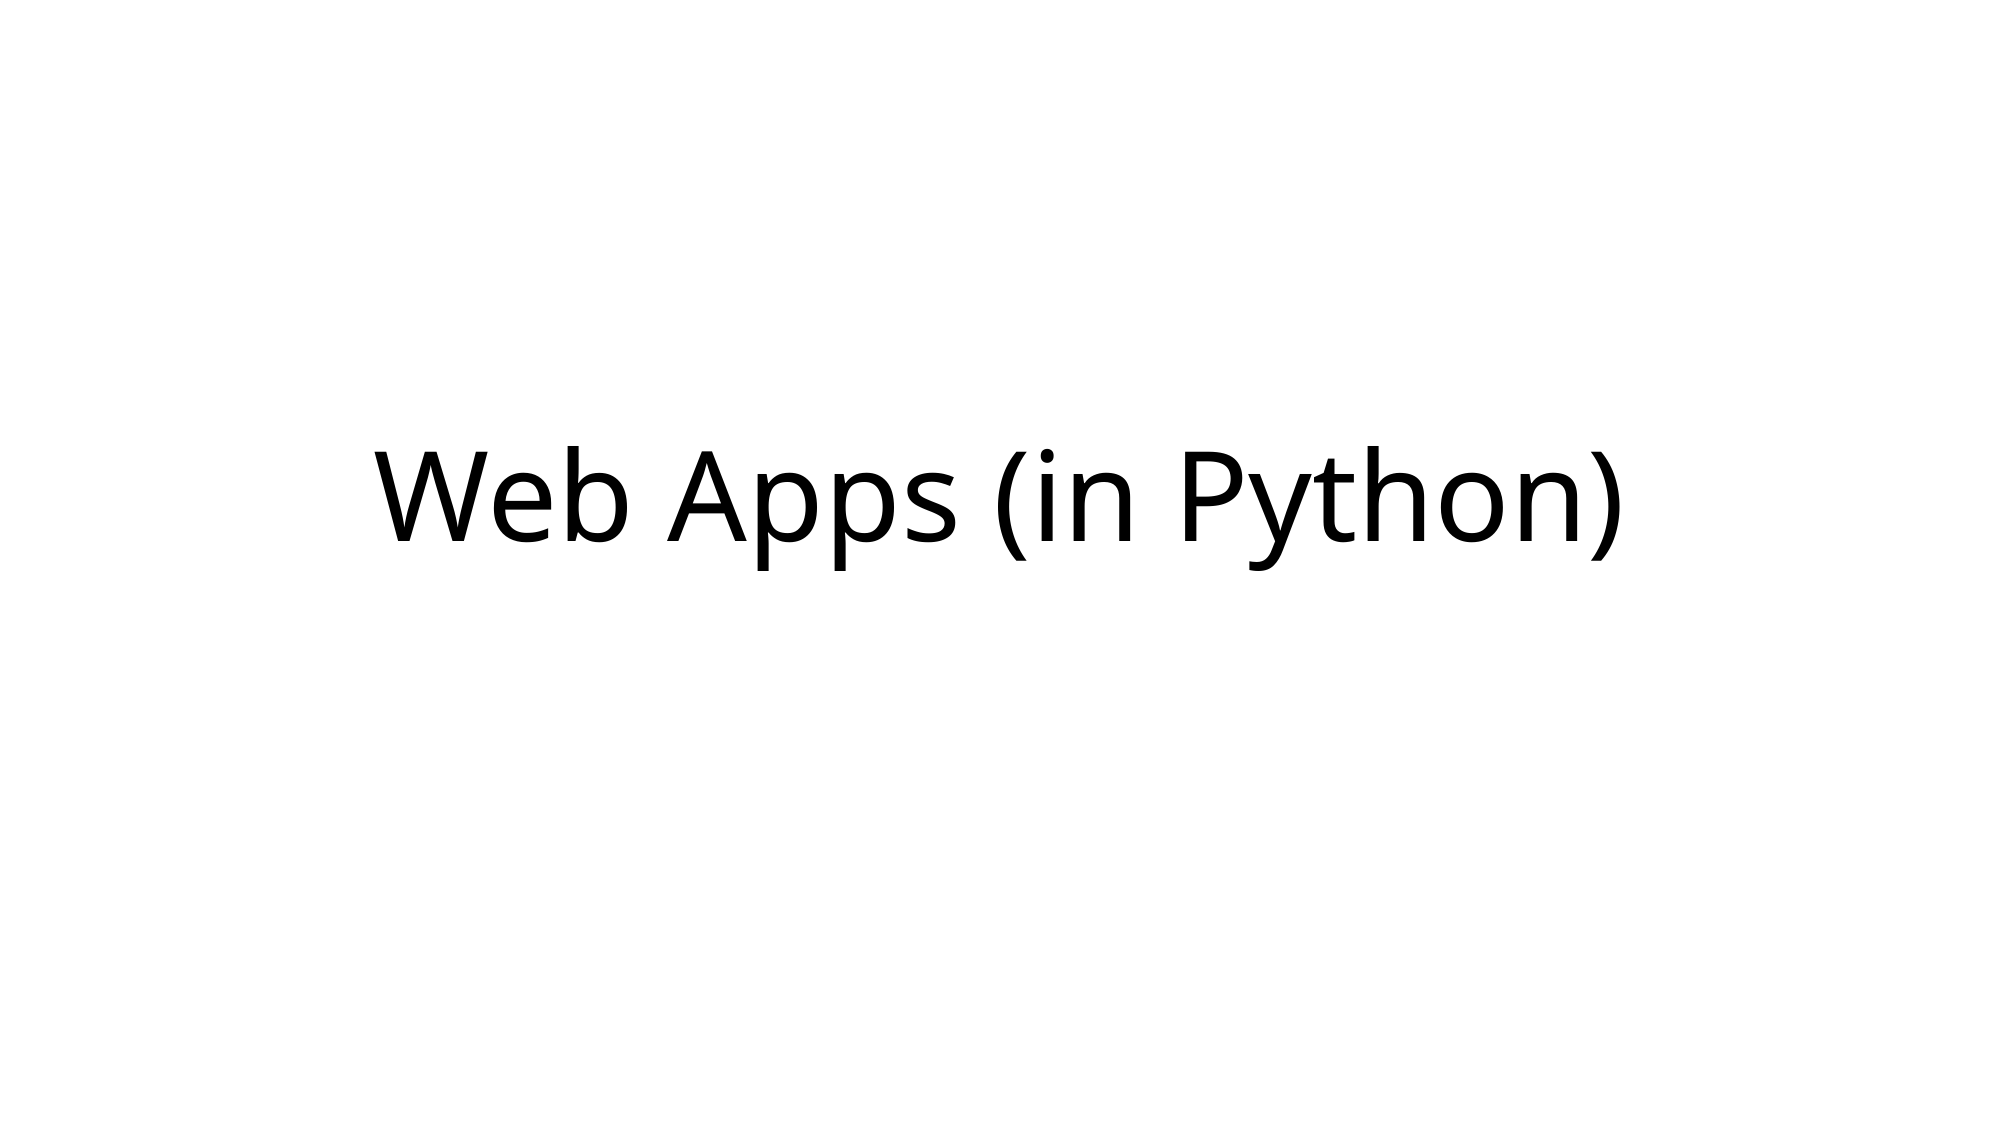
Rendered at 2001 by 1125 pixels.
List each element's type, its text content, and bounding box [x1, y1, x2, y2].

title Web Apps (in Python) [249, 184, 1750, 576]
